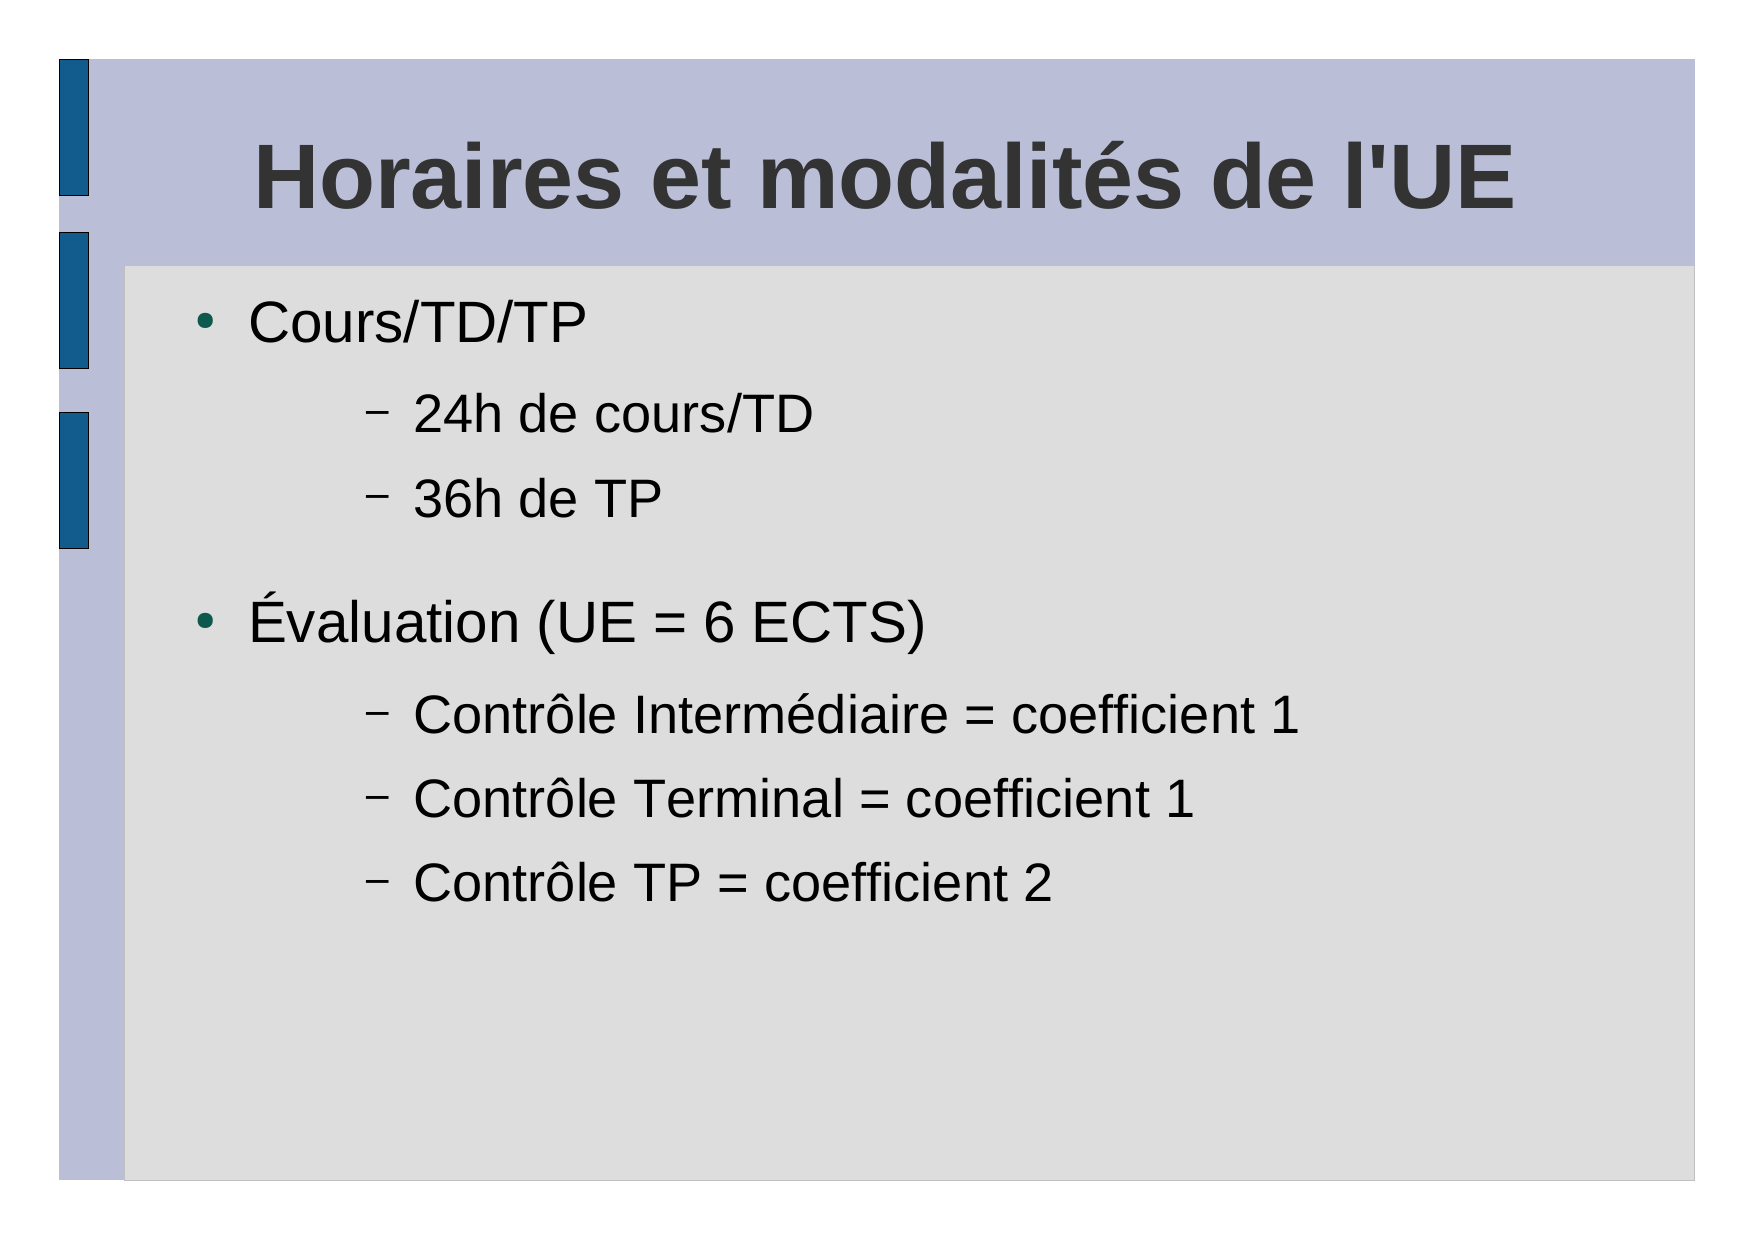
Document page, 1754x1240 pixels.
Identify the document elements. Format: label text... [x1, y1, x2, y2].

title Horaires et modalités de l'UE [118, 88, 1654, 266]
list Cours/TD/TP 24h de cours/TD 36h de TP Évaluation (UE = 6 ECTS) Contrôle Intermédiaire = coefficient 1 Contrôle Terminal = coefficient 1 Contrôle TP = coefficient 2 [177, 289, 1575, 1034]
